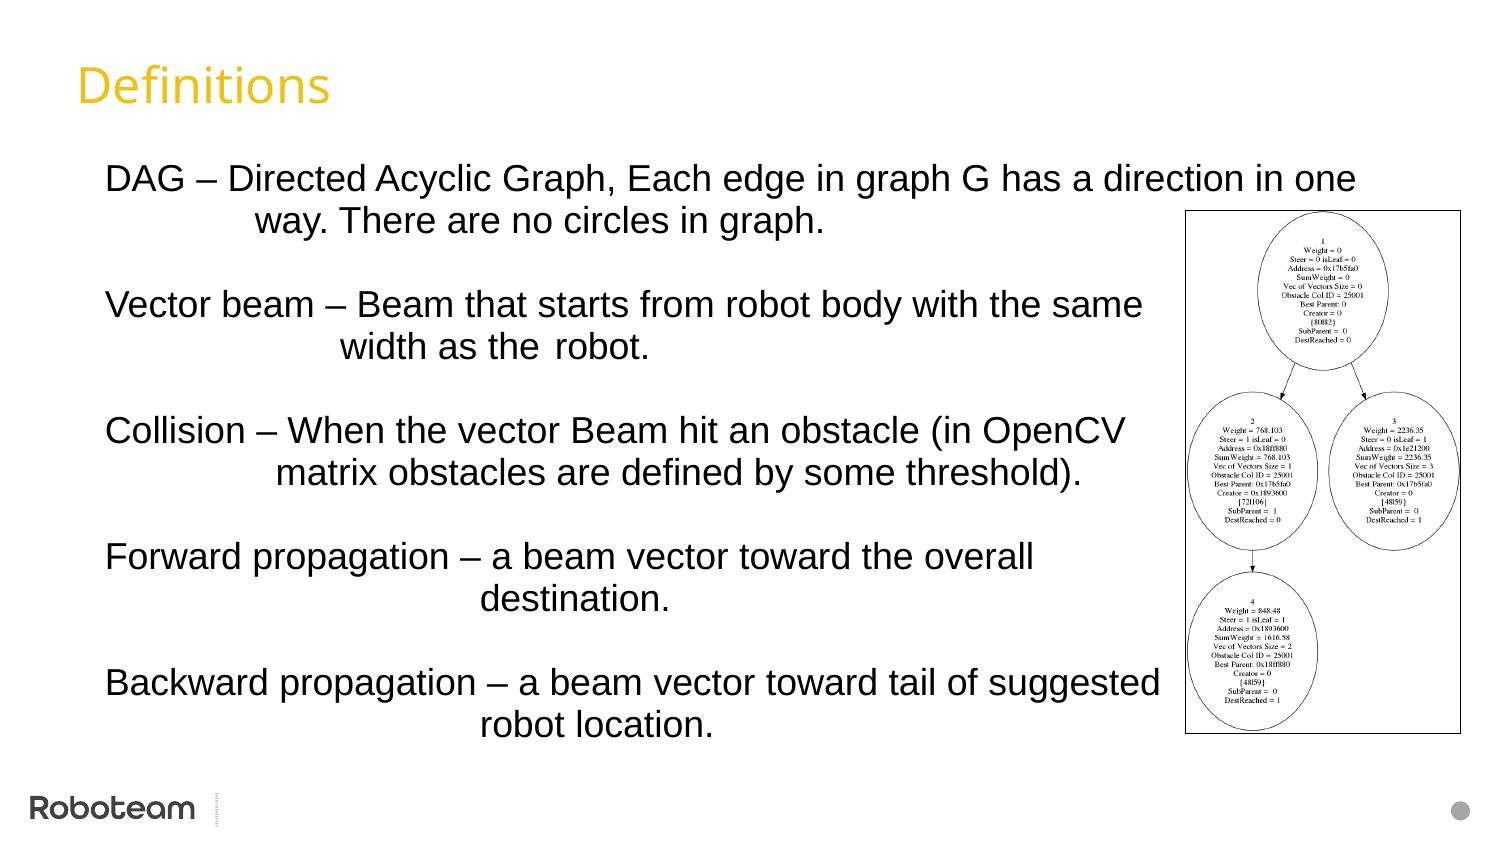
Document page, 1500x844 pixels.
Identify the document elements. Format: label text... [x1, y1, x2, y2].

text_box DAG – Directed Acyclic Graph, Each edge in graph G has a direction in one way. There are no circles in graph. Vector beam – Beam that starts from robot body with the same width as the robot. Collision – When the vector Beam hit an obstacle (in OpenCV matrix obstacles are defined by some threshold). Forward propagation – a beam vector toward the overall destination. Backward propagation – a beam vector toward tail of suggested robot location. [90, 150, 1381, 788]
title Definitions [61, 45, 1412, 127]
picture [1185, 209, 1461, 734]
